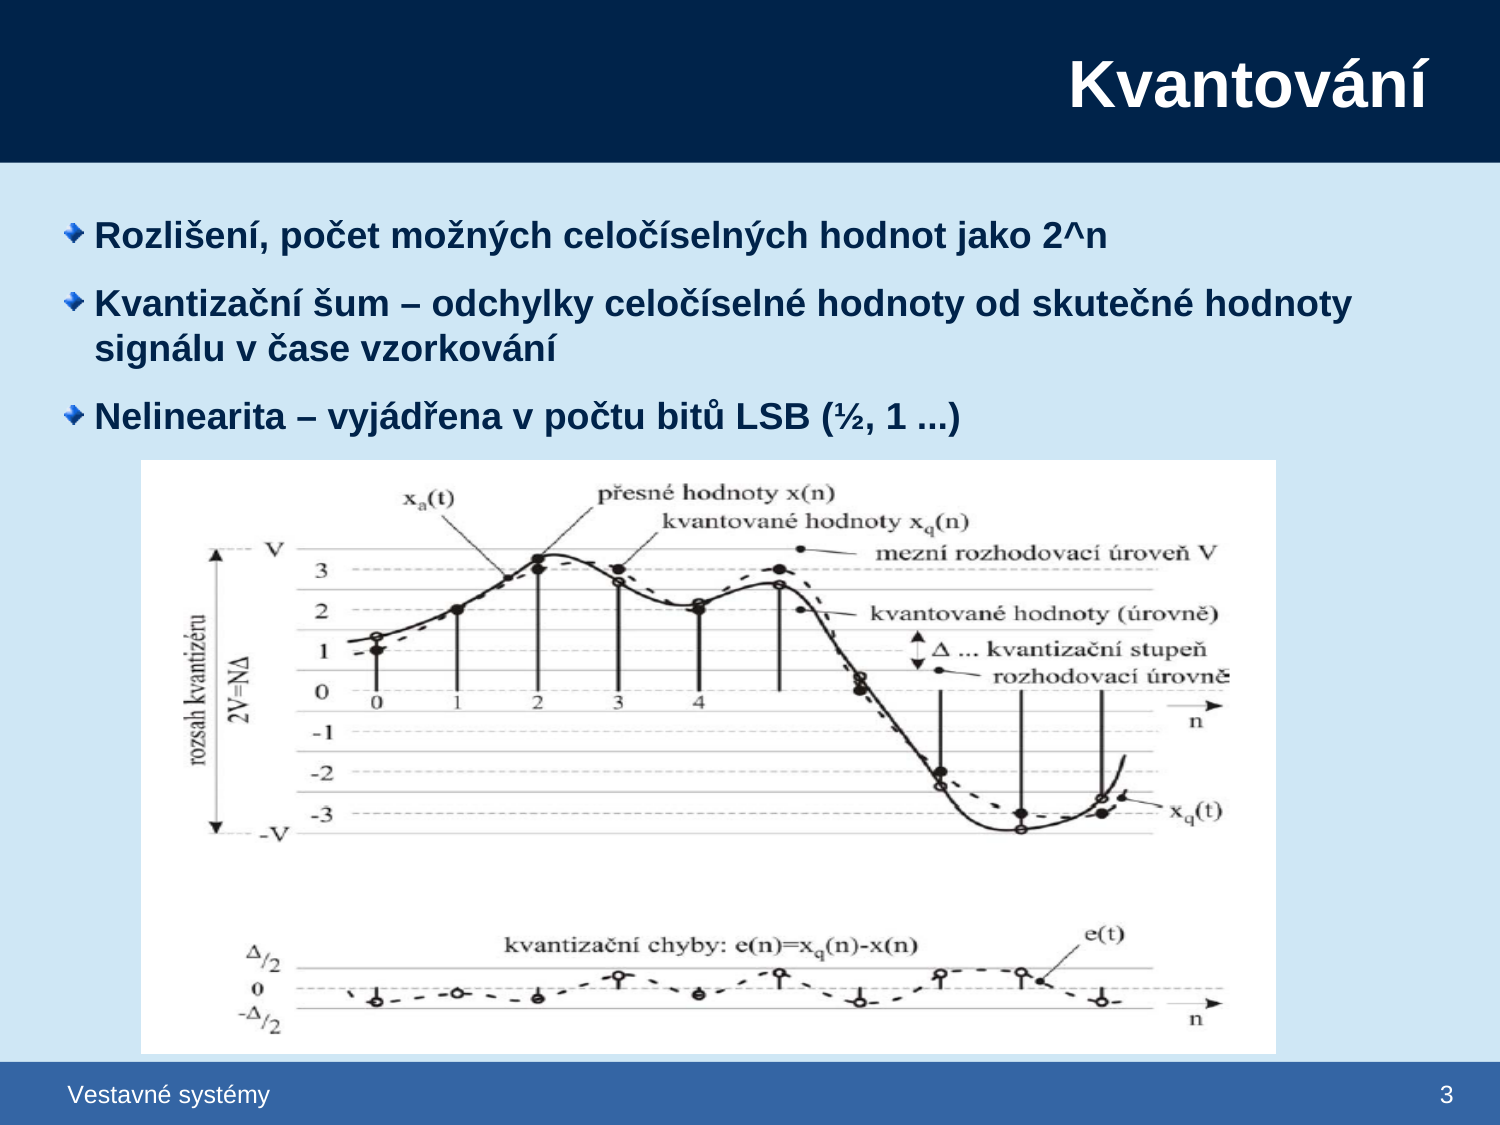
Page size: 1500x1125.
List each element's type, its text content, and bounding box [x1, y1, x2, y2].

title Kvantování [47, 0, 1443, 164]
picture [141, 460, 1276, 1054]
list Rozlišení, počet možných celočíselných hodnot jako 2^n Kvantizační šum – odchylky celočíselné hodnoty od skutečné hodnoty signálu v čase vzorkování Nelinearita – vyjádřena v počtu bitů LSB (½, 1 ...) [50, 187, 1450, 461]
